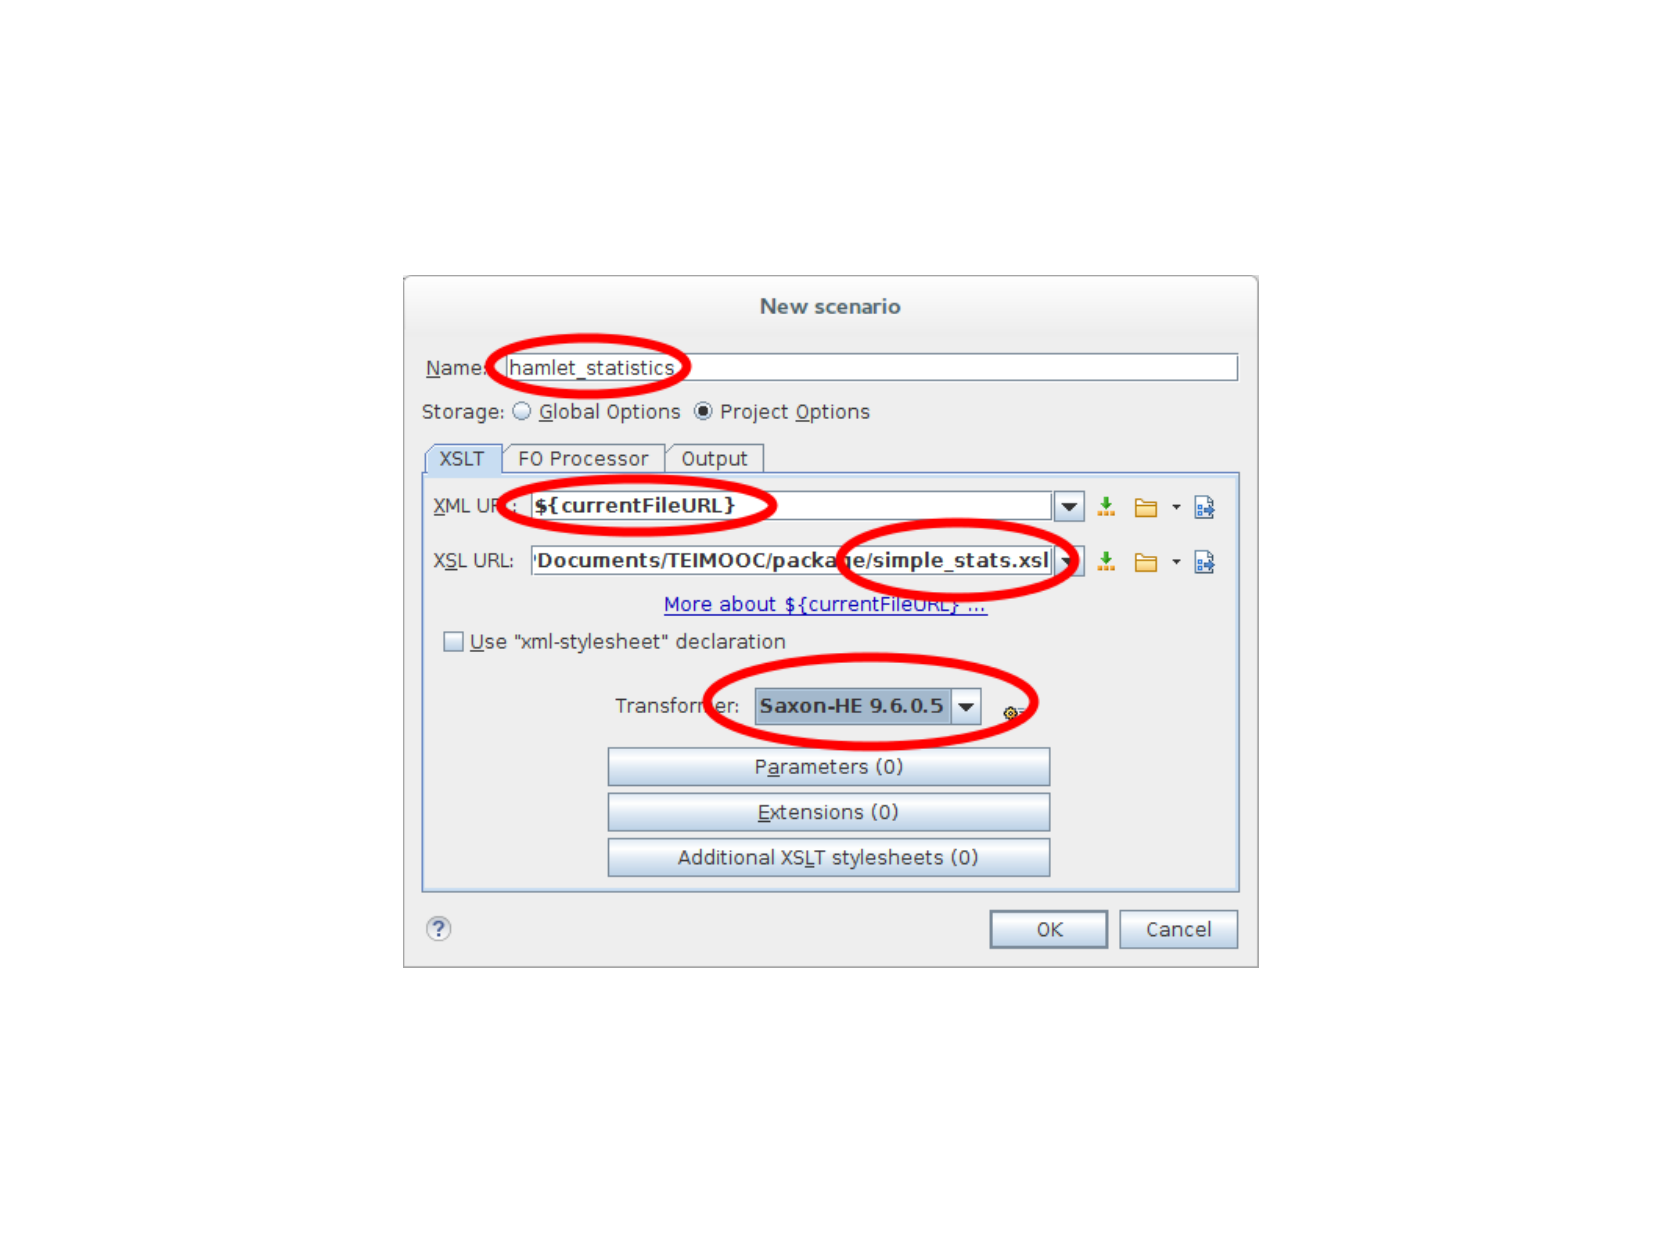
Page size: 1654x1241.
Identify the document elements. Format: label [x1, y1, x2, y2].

picture [403, 275, 1259, 968]
